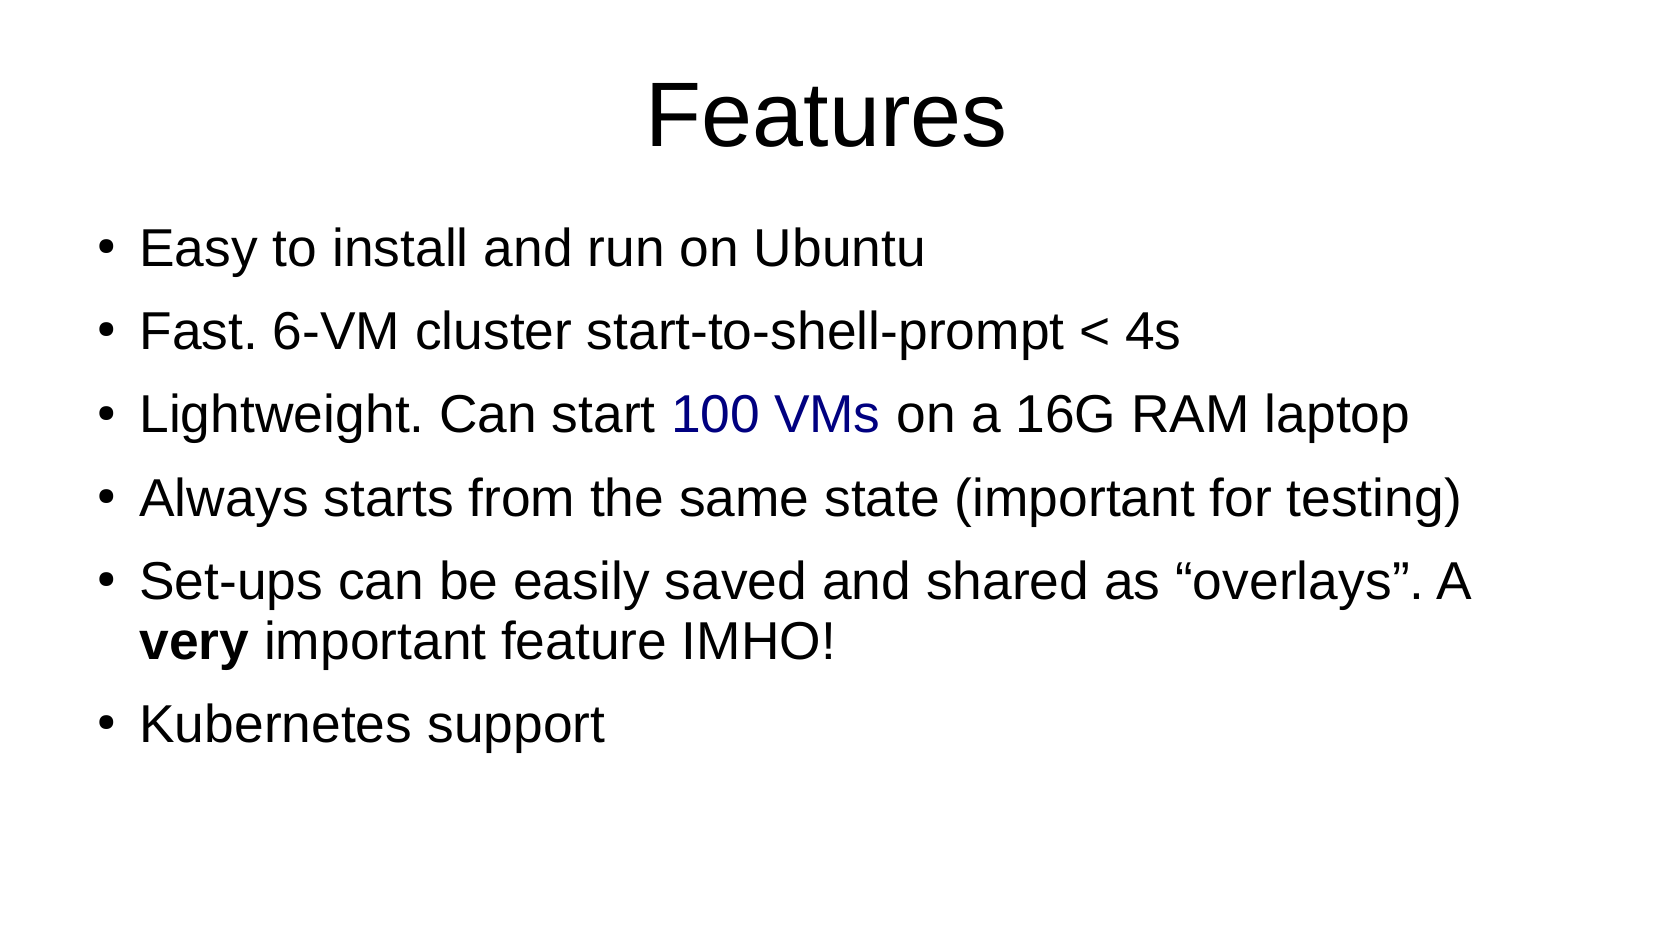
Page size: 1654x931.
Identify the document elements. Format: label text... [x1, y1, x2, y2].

list Easy to install and run on Ubuntu Fast. 6-VM cluster start-to-shell-prompt < 4s Lightweight. Can start 100 VMs on a 16G RAM laptop Always starts from the same state (important for testing) Set-ups can be easily saved and shared as “overlays”. A very important feature IMHO! Kubernetes support [82, 217, 1571, 758]
title Features [82, 37, 1571, 193]
